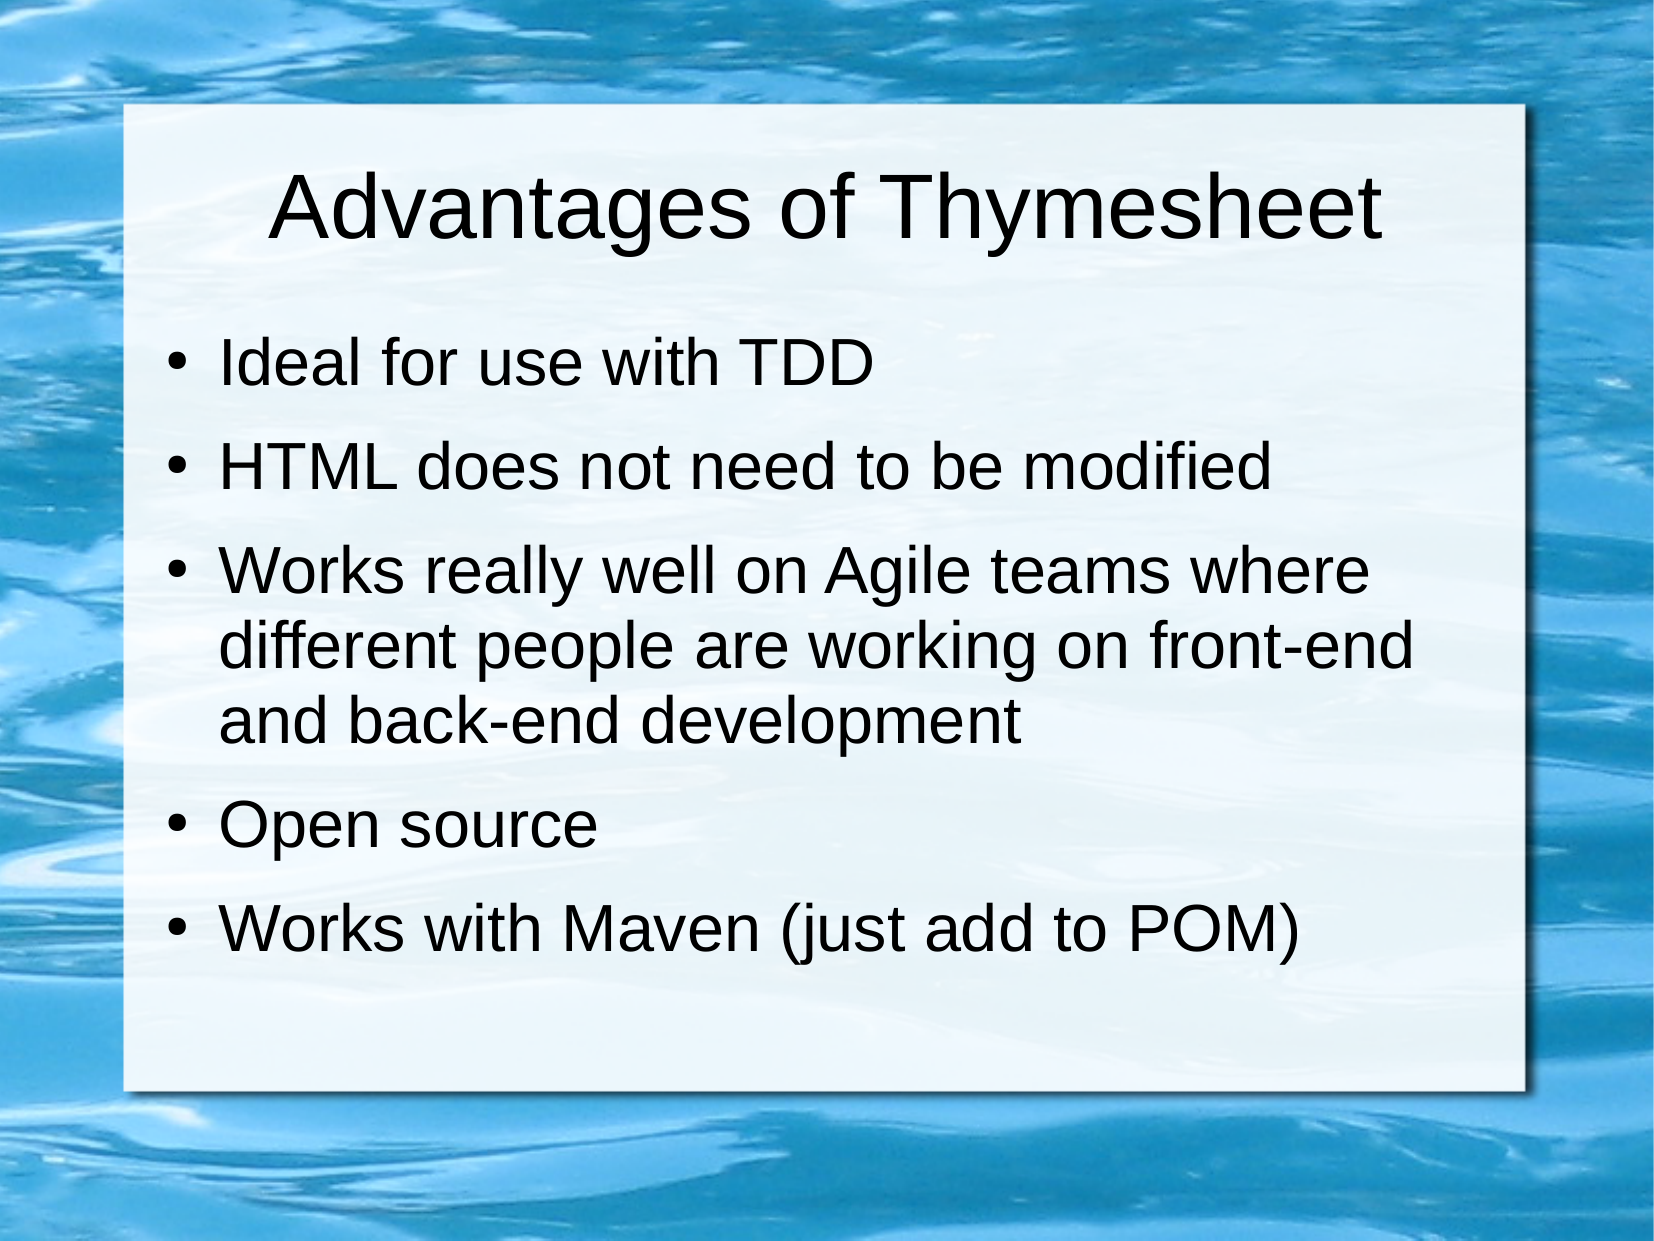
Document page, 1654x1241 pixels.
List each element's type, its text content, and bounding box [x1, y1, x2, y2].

picture [0, 0, 1654, 1241]
title Advantages of Thymesheet [147, 118, 1506, 296]
list Ideal for use with TDD HTML does not need to be modified Works really well on Agile teams where different people are working on front-end and back-end development Open source Works with Maven (just add to POM) [147, 324, 1506, 1063]
